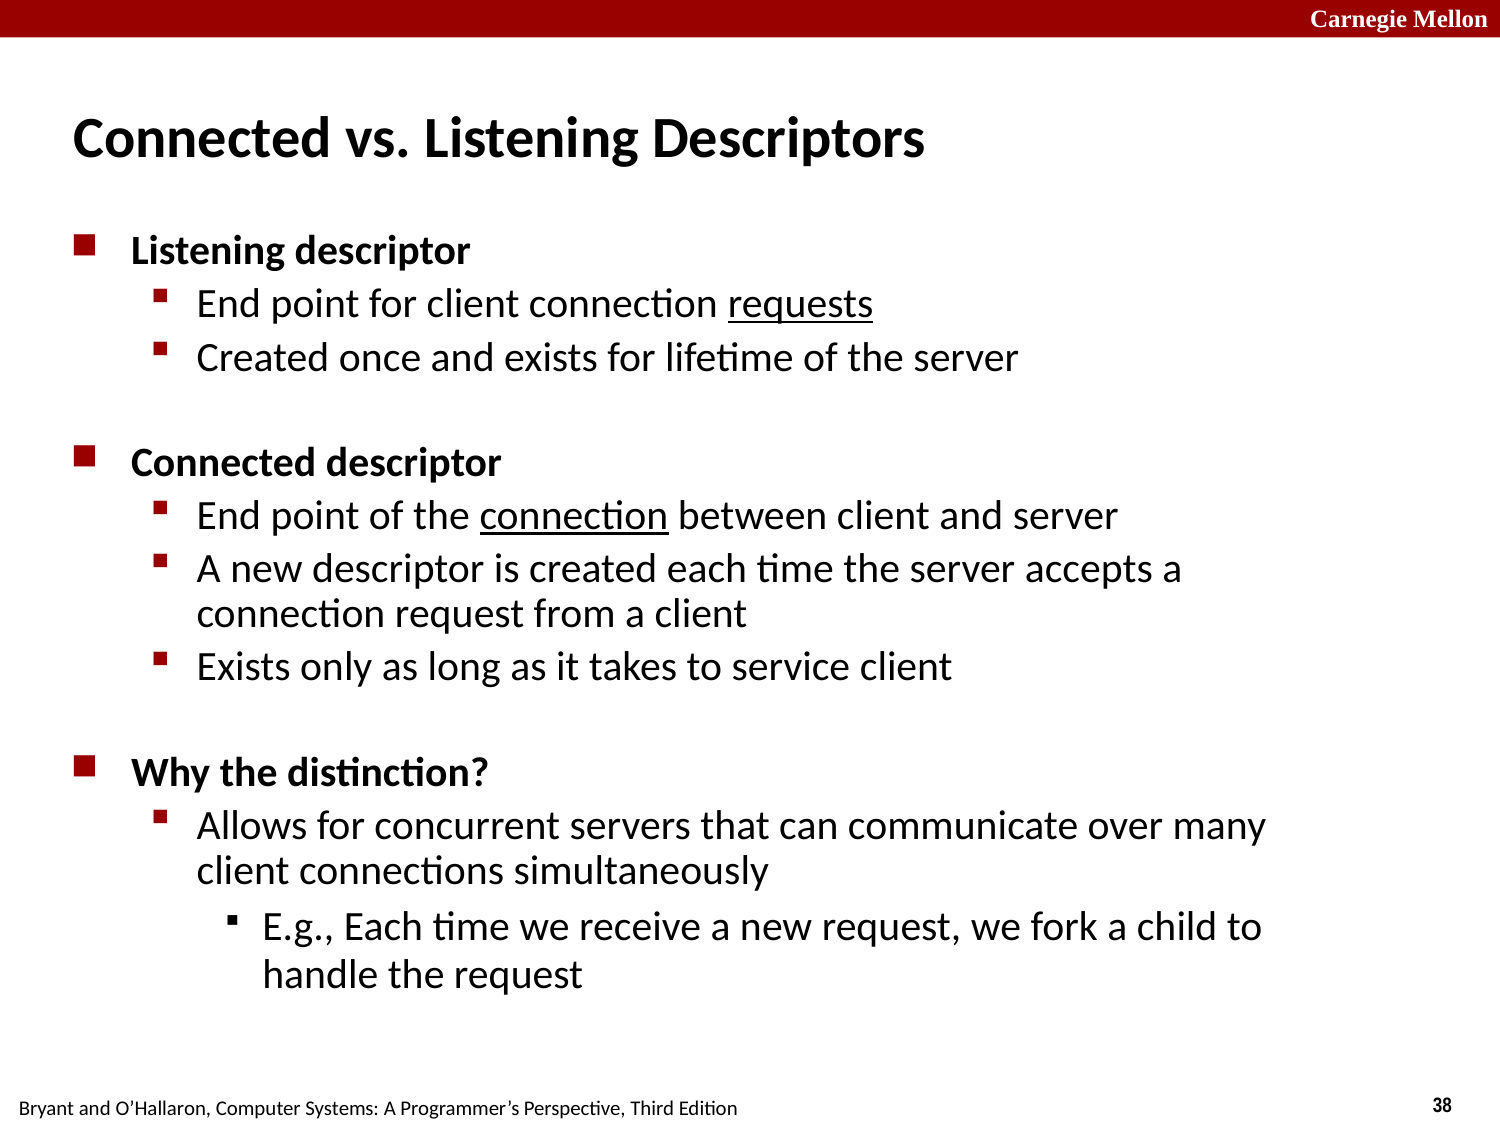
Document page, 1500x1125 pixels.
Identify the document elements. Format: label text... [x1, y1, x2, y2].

list Listening descriptor End point for client connection requests Created once and exists for lifetime of the server Connected descriptor End point of the connection between client and server A new descriptor is created each time the server accepts a connection request from a client Exists only as long as it takes to service client Why the distinction? Allows for concurrent servers that can communicate over many client connections simultaneously E.g., Each time we receive a new request, we fork a child to handle the request [59, 223, 1356, 1075]
title Connected vs. Listening Descriptors [58, 71, 1304, 197]
